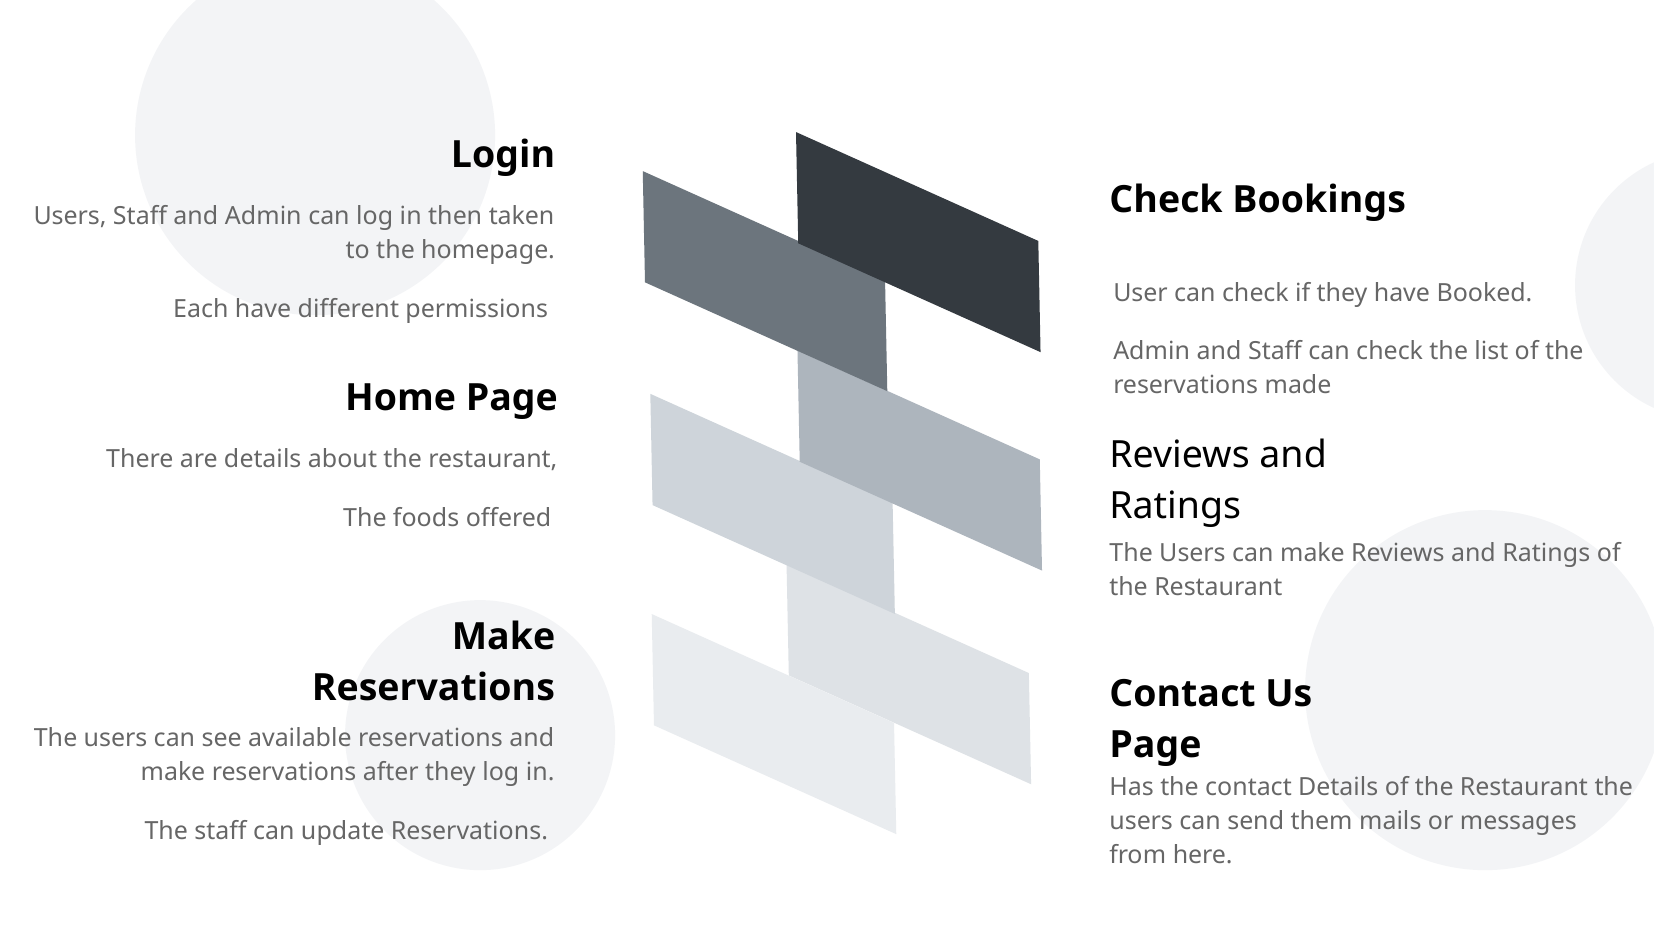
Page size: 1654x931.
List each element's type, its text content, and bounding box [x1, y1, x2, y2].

text_box Reviews and Ratings [1094, 420, 1426, 528]
text_box There are details about the restaurant, The foods offered [18, 432, 574, 608]
text_box Has the contact Details of the Restaurant the users can send them mails or messages from here. [1094, 761, 1650, 885]
text_box Make Reservations [240, 602, 571, 704]
text_box Home Page [243, 362, 574, 429]
text_box Login [240, 120, 571, 186]
text_box The Users can make Reviews and Ratings of the Restaurant [1094, 527, 1650, 651]
text_box The users can see available reservations and make reservations after they log in. The staff can update Reservations. [15, 712, 571, 841]
text_box Users, Staff and Admin can log in then taken to the homepage. Each have different permissions [15, 190, 571, 318]
text_box Check Bookings [1094, 165, 1425, 267]
text_box User can check if they have Booked. Admin and Staff can check the list of the reservations made [1098, 266, 1654, 395]
text_box Contact Us Page [1094, 659, 1425, 762]
